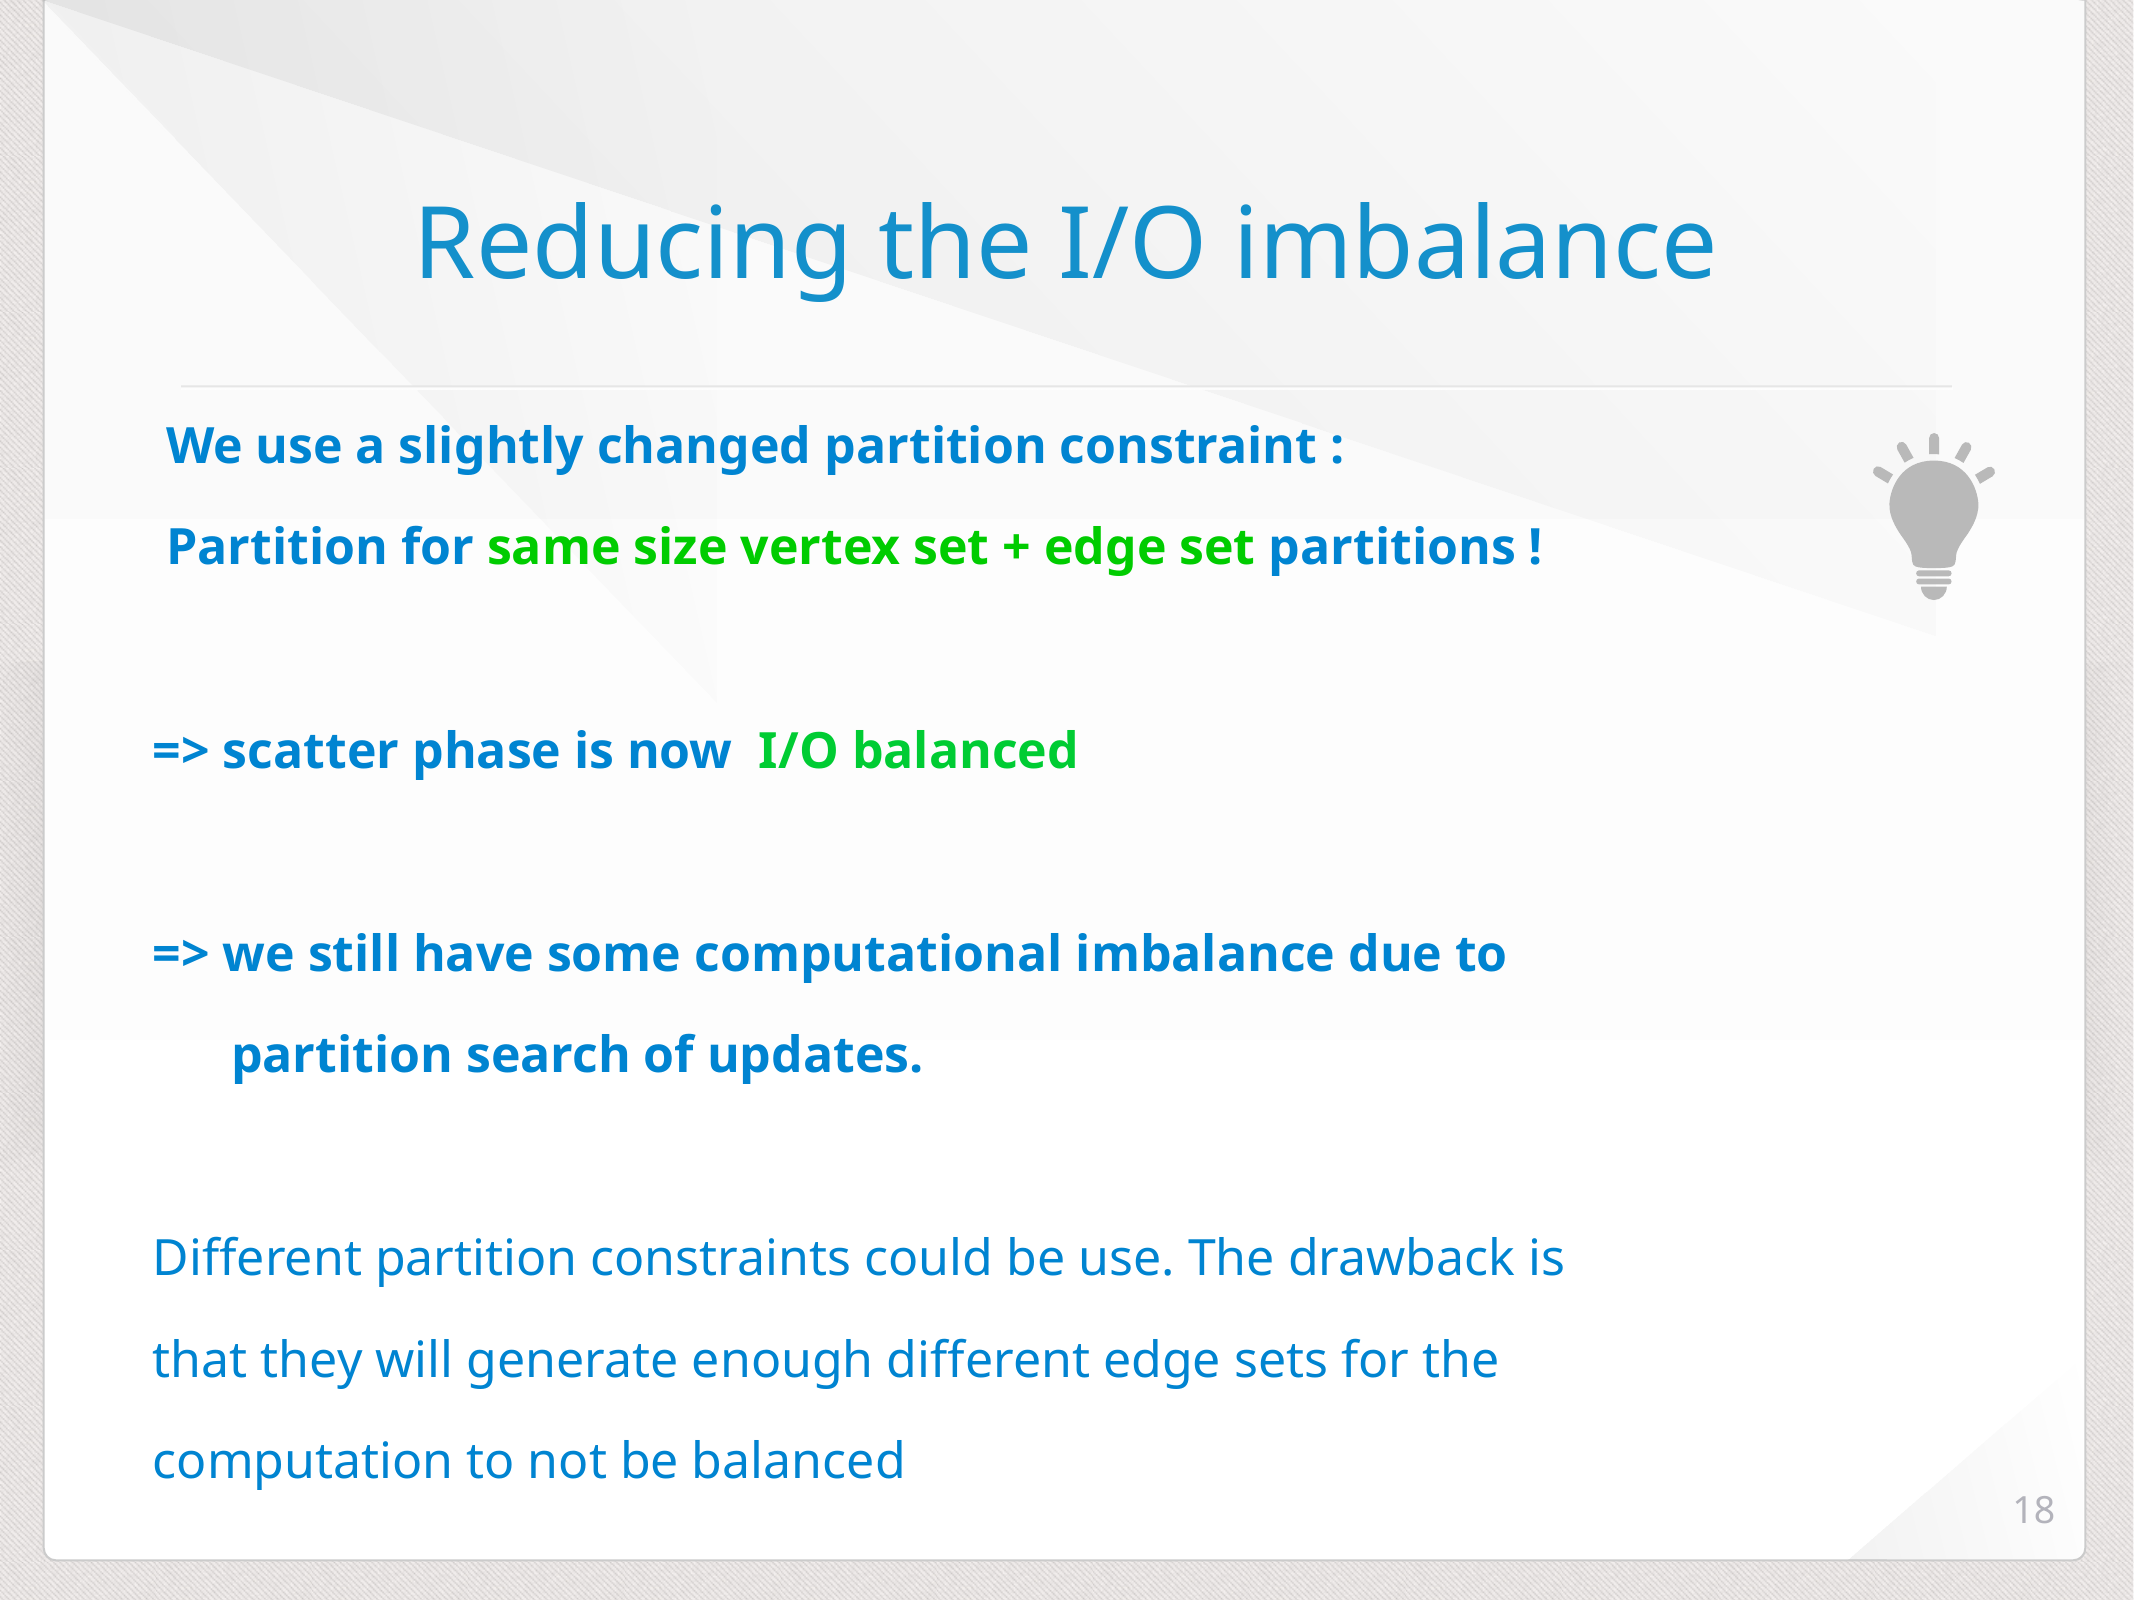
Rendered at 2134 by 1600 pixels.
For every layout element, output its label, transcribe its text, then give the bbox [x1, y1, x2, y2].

list We use a slightly changed partition constraint : Partition for same size vertex set + edge set partitions ! => scatter phase is now I/O balanced => we still have some computational imbalance due to partition search of updates. Different partition constraints could be use. The drawback is that they will generate enough different edge sets for the computation to not be balanced [75, 240, 1951, 1336]
list [60, 305, 1936, 1401]
title Reducing the I/O imbalance [181, 145, 1953, 355]
text_box [1951, 463, 1979, 567]
text_box [1974, 466, 1995, 484]
text_box [1954, 442, 1972, 463]
slide_number <number> [1909, 1476, 2071, 1548]
picture [0, 0, 2134, 1600]
